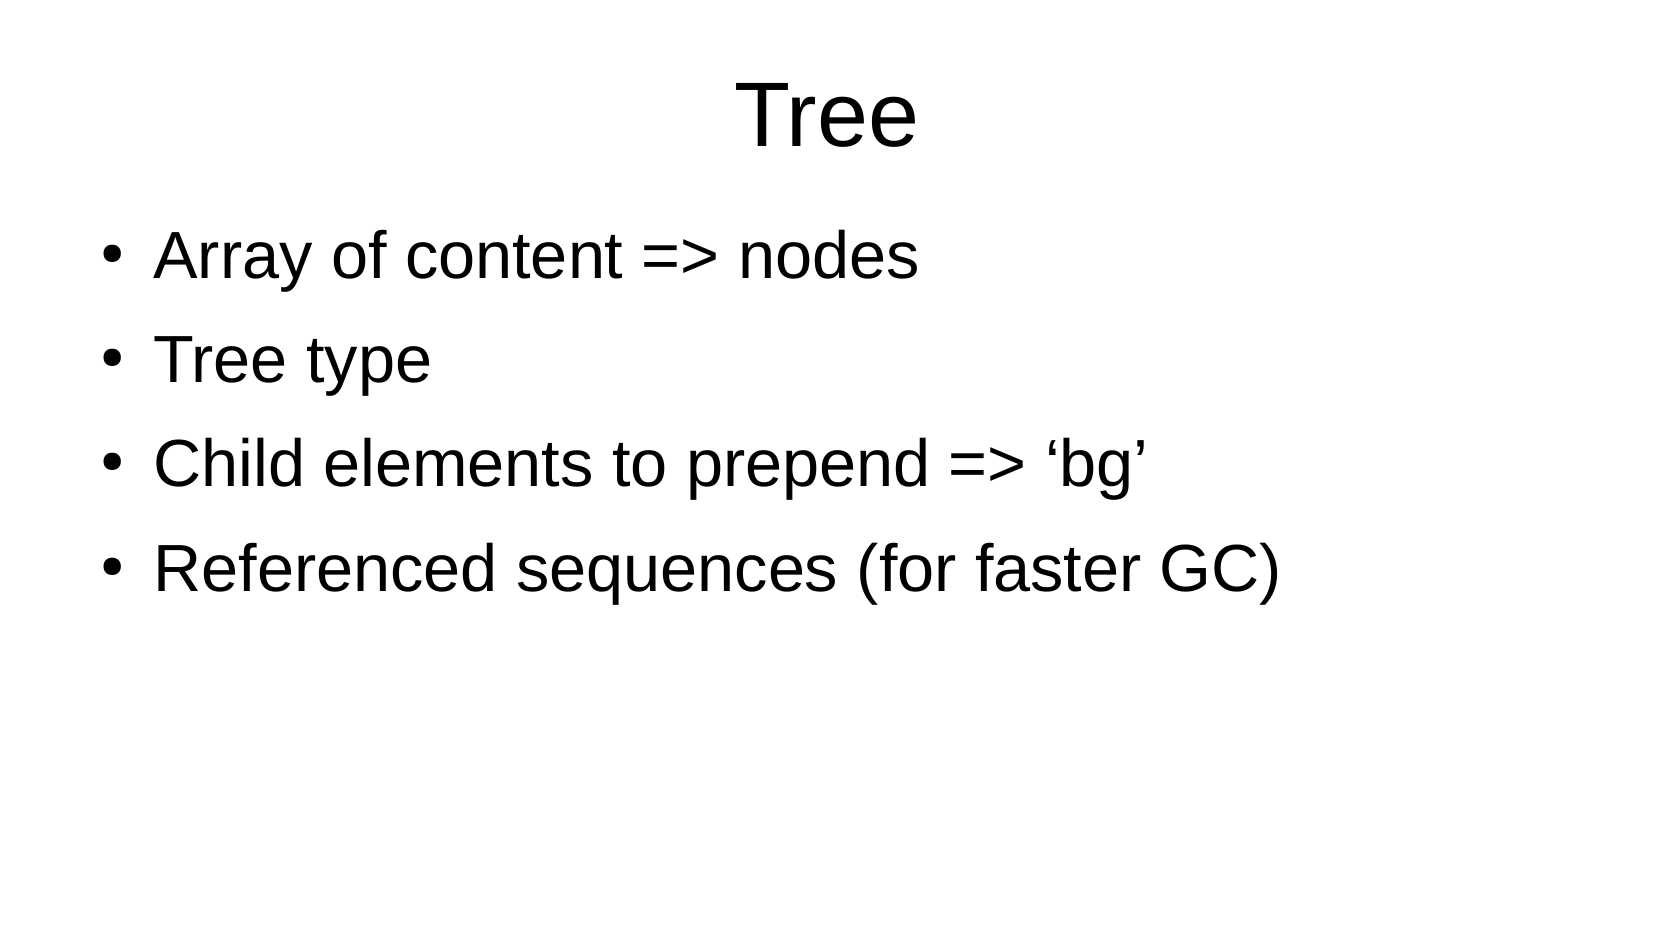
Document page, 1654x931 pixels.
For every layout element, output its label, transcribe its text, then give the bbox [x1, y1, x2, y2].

title Tree [82, 37, 1571, 193]
list Array of content => nodes Tree type Child elements to prepend => ‘bg’ Referenced sequences (for faster GC) [82, 217, 1571, 758]
